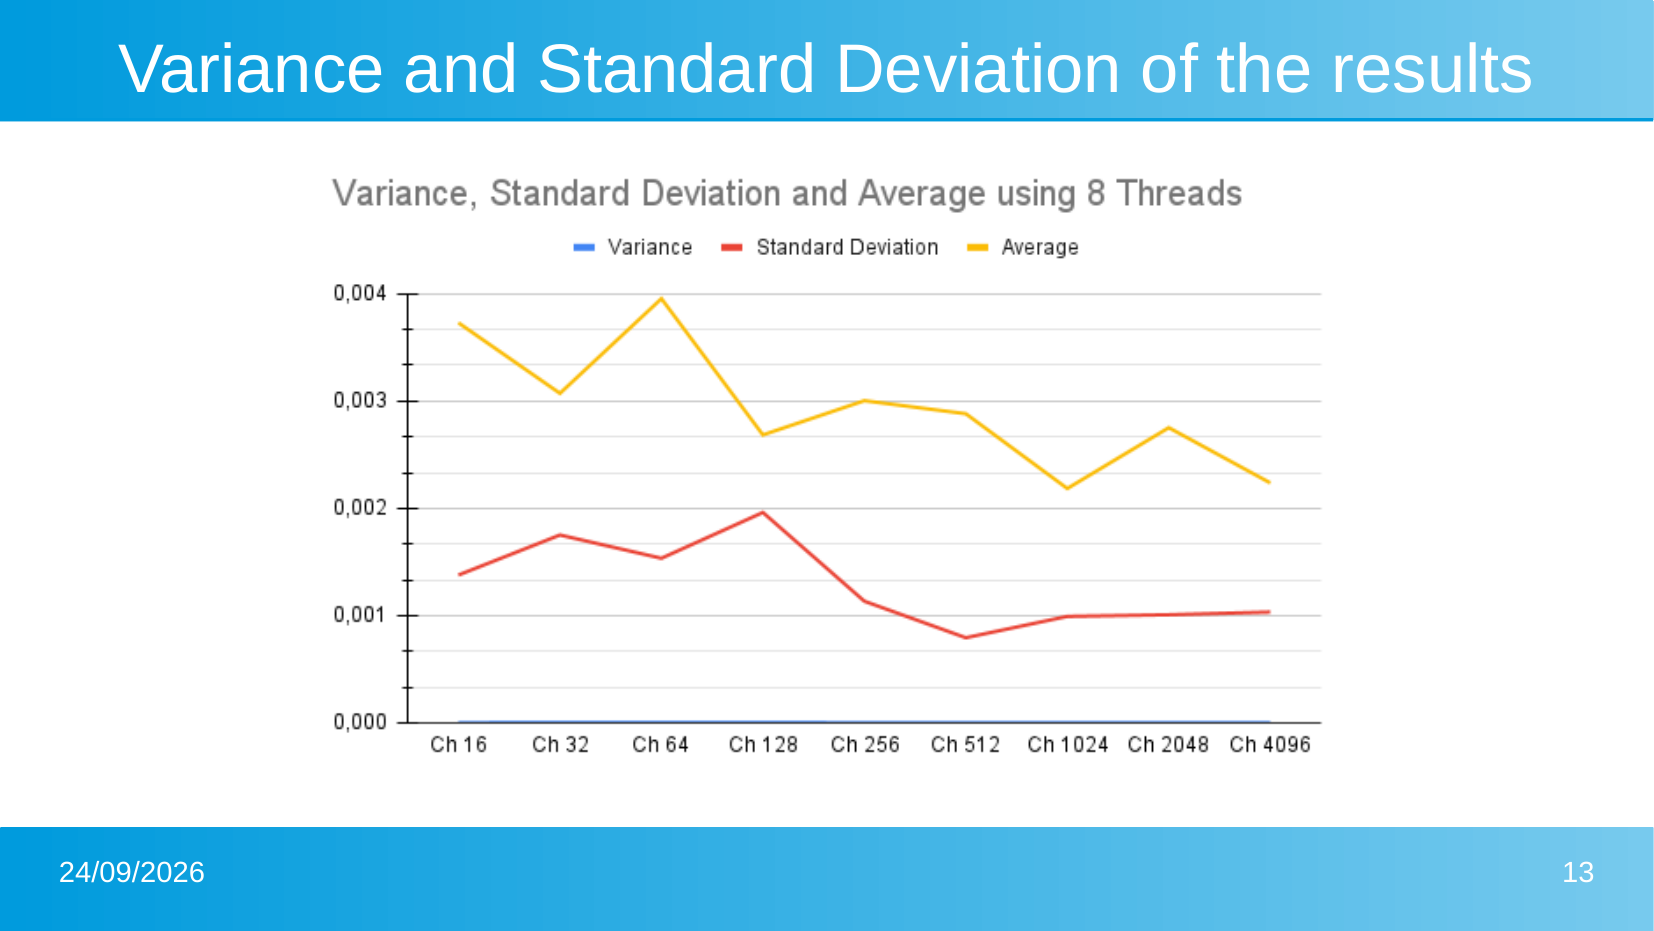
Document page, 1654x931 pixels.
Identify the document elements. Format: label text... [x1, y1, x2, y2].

picture [300, 139, 1354, 791]
title Variance and Standard Deviation of the results [59, 29, 1595, 108]
